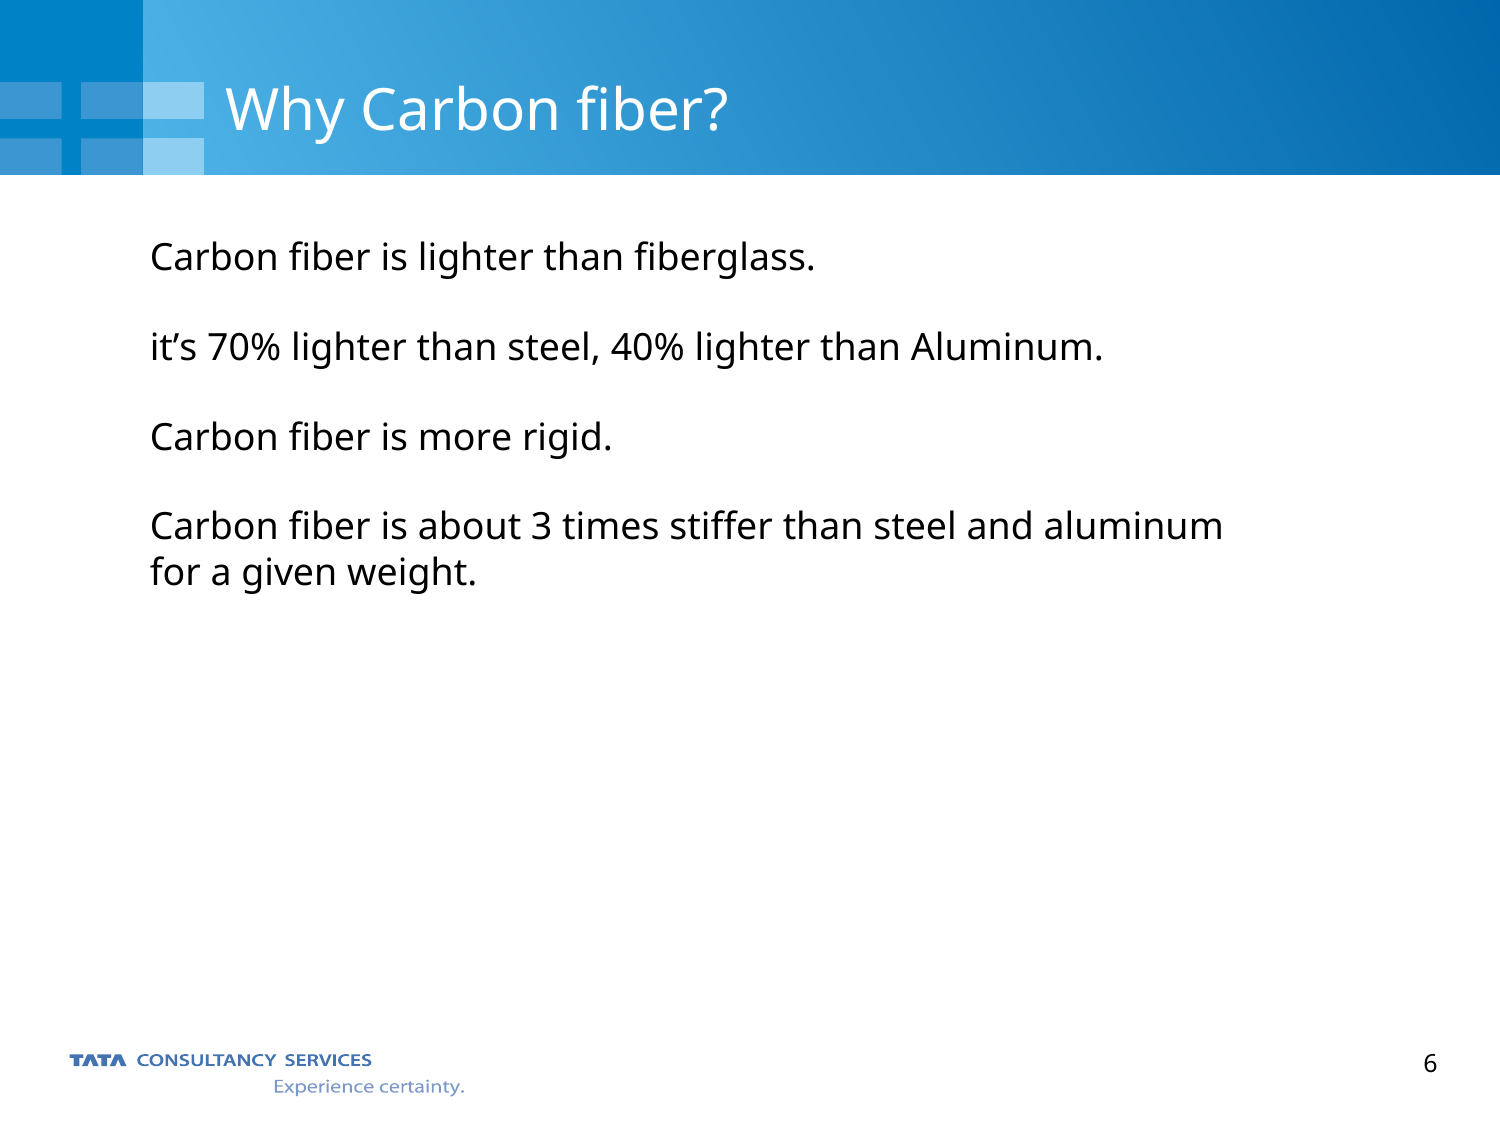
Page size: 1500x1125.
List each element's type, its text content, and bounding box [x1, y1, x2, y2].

text_box Why Carbon fiber? [210, 65, 826, 220]
text_box Carbon fiber is lighter than fiberglass. it’s 70% lighter than steel, 40% lighter than Aluminum. Carbon fiber is more rigid. Carbon fiber is about 3 times stiffer than steel and aluminum for a given weight. [135, 225, 1351, 645]
